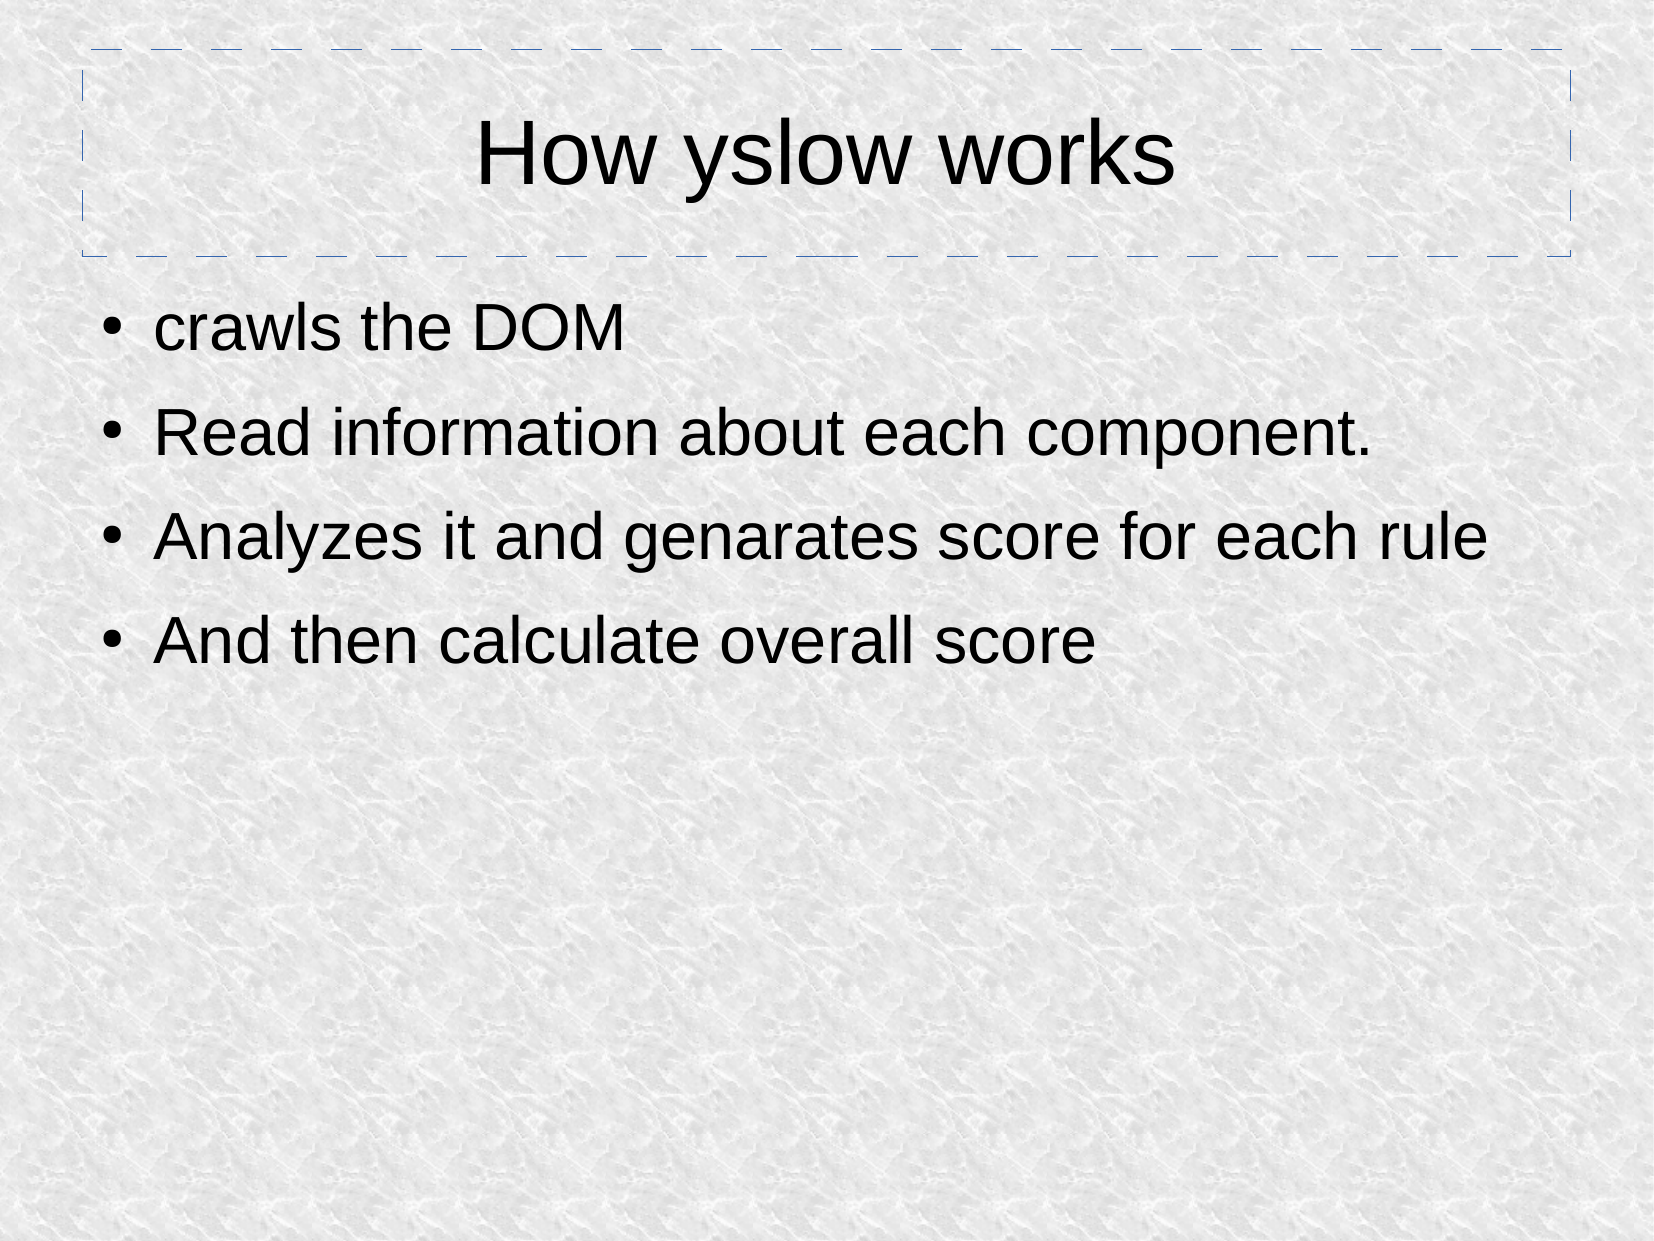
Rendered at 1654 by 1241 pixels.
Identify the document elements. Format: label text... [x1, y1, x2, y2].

title How yslow works [82, 49, 1571, 257]
picture [0, 0, 1654, 1241]
list crawls the DOM Read information about each component. Analyzes it and genarates score for each rule And then calculate overall score [82, 290, 1571, 1010]
